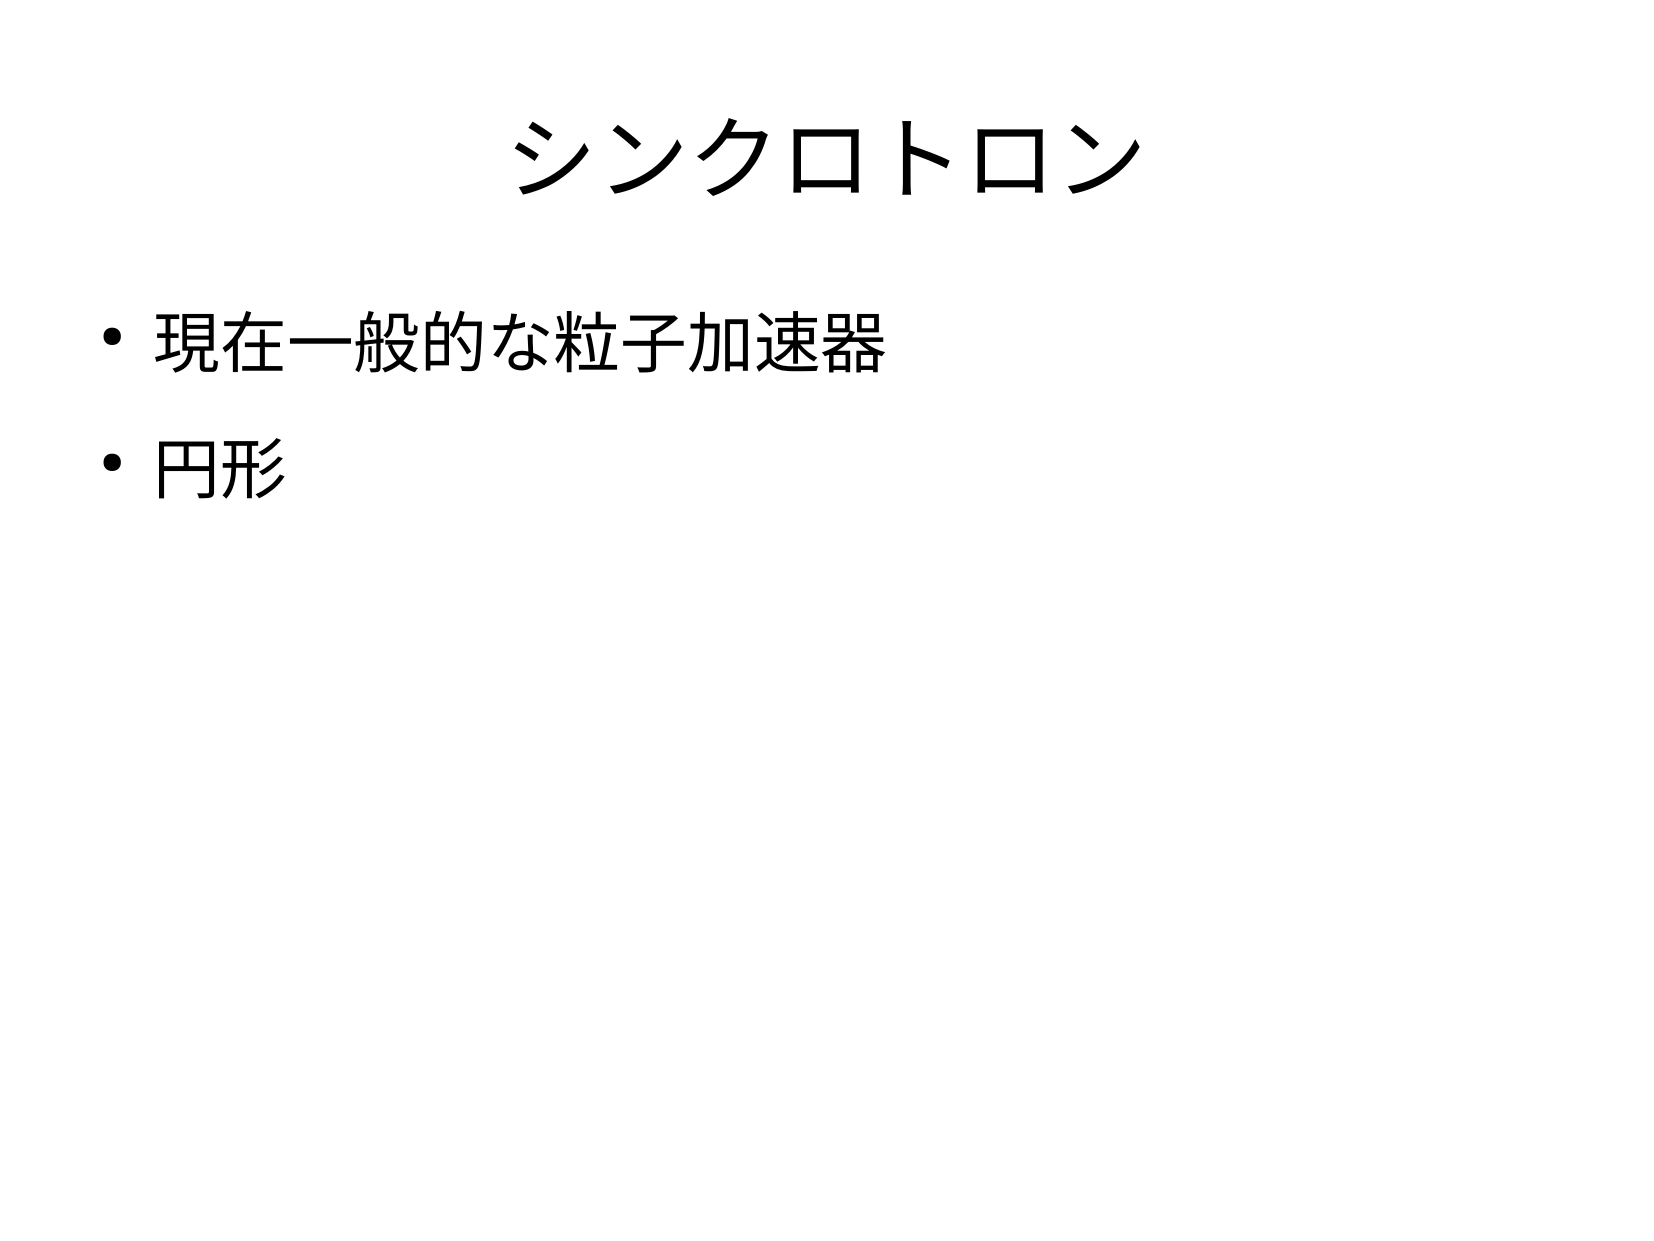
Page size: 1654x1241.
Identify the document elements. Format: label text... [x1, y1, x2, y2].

title シンクロトロン [82, 49, 1571, 257]
list 現在一般的な粒子加速器 円形 [82, 290, 1571, 1010]
